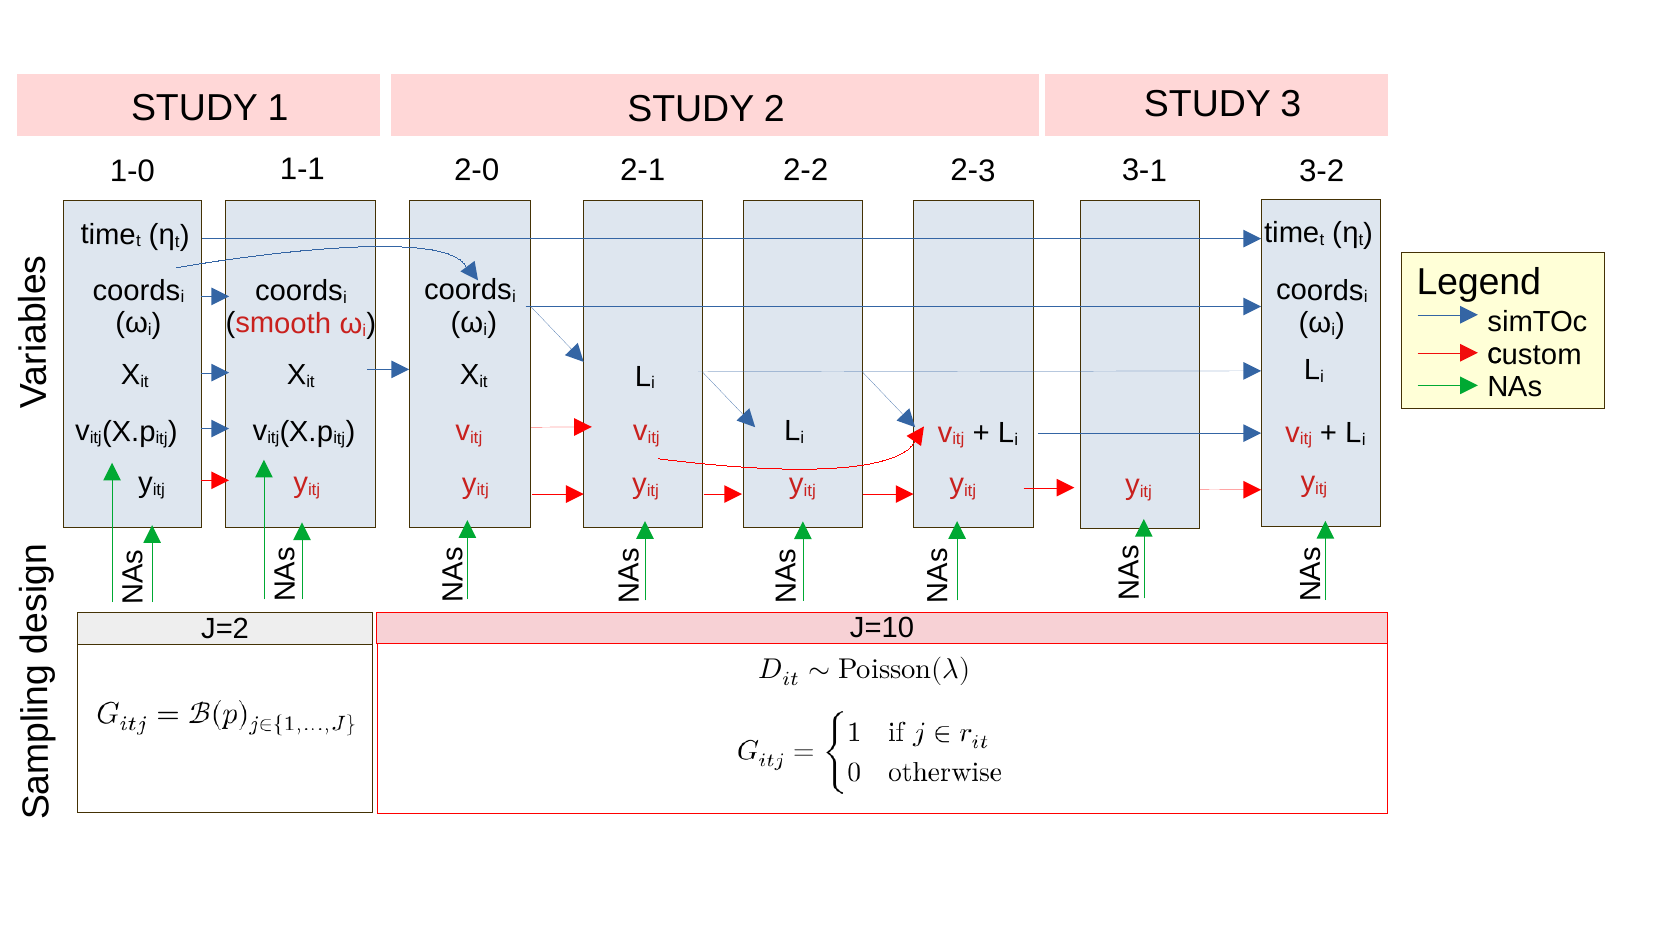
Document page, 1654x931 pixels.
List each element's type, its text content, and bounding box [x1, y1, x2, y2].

text_box NAs [427, 530, 509, 612]
text_box [1080, 307, 1200, 371]
text_box NAs [108, 533, 157, 612]
text_box Li [1288, 345, 1385, 397]
text_box coordsi (smooth ωi) [210, 265, 405, 381]
text_box 3-2 [1284, 145, 1374, 209]
text_box [913, 372, 1034, 431]
text_box timet (ηt) [1249, 208, 1396, 290]
text_box [225, 380, 376, 528]
text_box [409, 346, 531, 528]
text_box vitj + Li [1269, 408, 1391, 490]
text_box vitj + Li [922, 408, 1039, 490]
text_box [409, 239, 531, 266]
text_box Xit [445, 350, 541, 402]
text_box [1373, 199, 1381, 209]
text_box [113, 487, 202, 528]
text_box [743, 457, 863, 528]
text_box Variables [2, 230, 63, 424]
text_box Sampling design [3, 497, 107, 836]
text_box [265, 487, 376, 528]
text_box [913, 200, 1034, 238]
text_box [63, 487, 112, 528]
text_box 2-2 [767, 145, 884, 230]
text_box NAs [1285, 530, 1367, 618]
text_box [391, 74, 1039, 136]
text_box [377, 644, 1388, 814]
text_box 2-0 [439, 144, 529, 196]
text_box yitj [1110, 460, 1189, 512]
text_box vitj(X.pitj) [237, 406, 389, 488]
text_box NAs [912, 531, 994, 612]
text_box [1401, 310, 1472, 409]
text_box [1261, 199, 1284, 208]
text_box STUDY 2 [612, 79, 869, 179]
text_box Li [769, 406, 865, 458]
text_box coordsi (ωi) [409, 265, 532, 347]
text_box STUDY 1 [116, 79, 348, 179]
text_box [63, 200, 202, 407]
picture [83, 679, 365, 750]
text_box yitj [934, 489, 1013, 511]
text_box [583, 239, 703, 306]
text_box yitj [1285, 457, 1364, 510]
text_box 2-1 [605, 144, 708, 230]
text_box NAs [1472, 362, 1608, 429]
text_box [1080, 372, 1200, 433]
text_box [583, 200, 703, 238]
text_box [225, 200, 376, 238]
text_box NAs [1104, 528, 1185, 612]
text_box [583, 307, 703, 528]
text_box NAs [260, 530, 309, 612]
text_box NAs [604, 531, 685, 612]
text_box [1333, 74, 1388, 136]
text_box [225, 239, 376, 267]
text_box simTOcc [1472, 297, 1609, 331]
text_box [913, 307, 1034, 371]
text_box coordsi (ωi) [77, 265, 217, 348]
text_box Li [704, 372, 716, 384]
text_box STUDY 3 [1129, 74, 1333, 174]
text_box [1080, 434, 1200, 529]
text_box 2-3 [935, 145, 1039, 231]
text_box Xit [271, 380, 368, 402]
text_box NAs [761, 531, 842, 612]
text_box J=10 [376, 612, 1388, 644]
text_box [743, 307, 863, 371]
text_box vitj [617, 406, 769, 488]
text_box yitj [617, 487, 696, 511]
text_box [1080, 239, 1200, 306]
text_box [913, 442, 1034, 528]
text_box yitj [123, 458, 202, 511]
text_box [1445, 252, 1605, 298]
text_box coordsi (ωi) [1260, 265, 1388, 348]
text_box 3-1 [1106, 145, 1196, 219]
text_box [743, 200, 863, 238]
text_box custom [1472, 329, 1608, 363]
text_box [409, 200, 531, 238]
text_box yitj [774, 459, 853, 511]
text_box yitj [447, 459, 526, 511]
text_box 1-0 [94, 145, 182, 196]
text_box [743, 239, 863, 306]
text_box yitj [278, 458, 357, 511]
picture [716, 644, 1017, 806]
text_box Legend [1401, 252, 1588, 311]
text_box [913, 239, 1034, 306]
text_box [17, 74, 380, 136]
text_box [105, 645, 373, 813]
text_box [1045, 74, 1129, 136]
text_box [1261, 347, 1381, 527]
text_box [1080, 200, 1200, 238]
text_box vitj(X.pitj) [59, 406, 212, 487]
text_box Xit [106, 350, 202, 402]
text_box timet (ηt) [65, 210, 210, 271]
text_box [743, 372, 863, 408]
text_box J=2 [77, 612, 373, 645]
text_box vitj [440, 406, 592, 488]
text_box Li [619, 352, 716, 404]
text_box 1-1 [264, 144, 378, 195]
